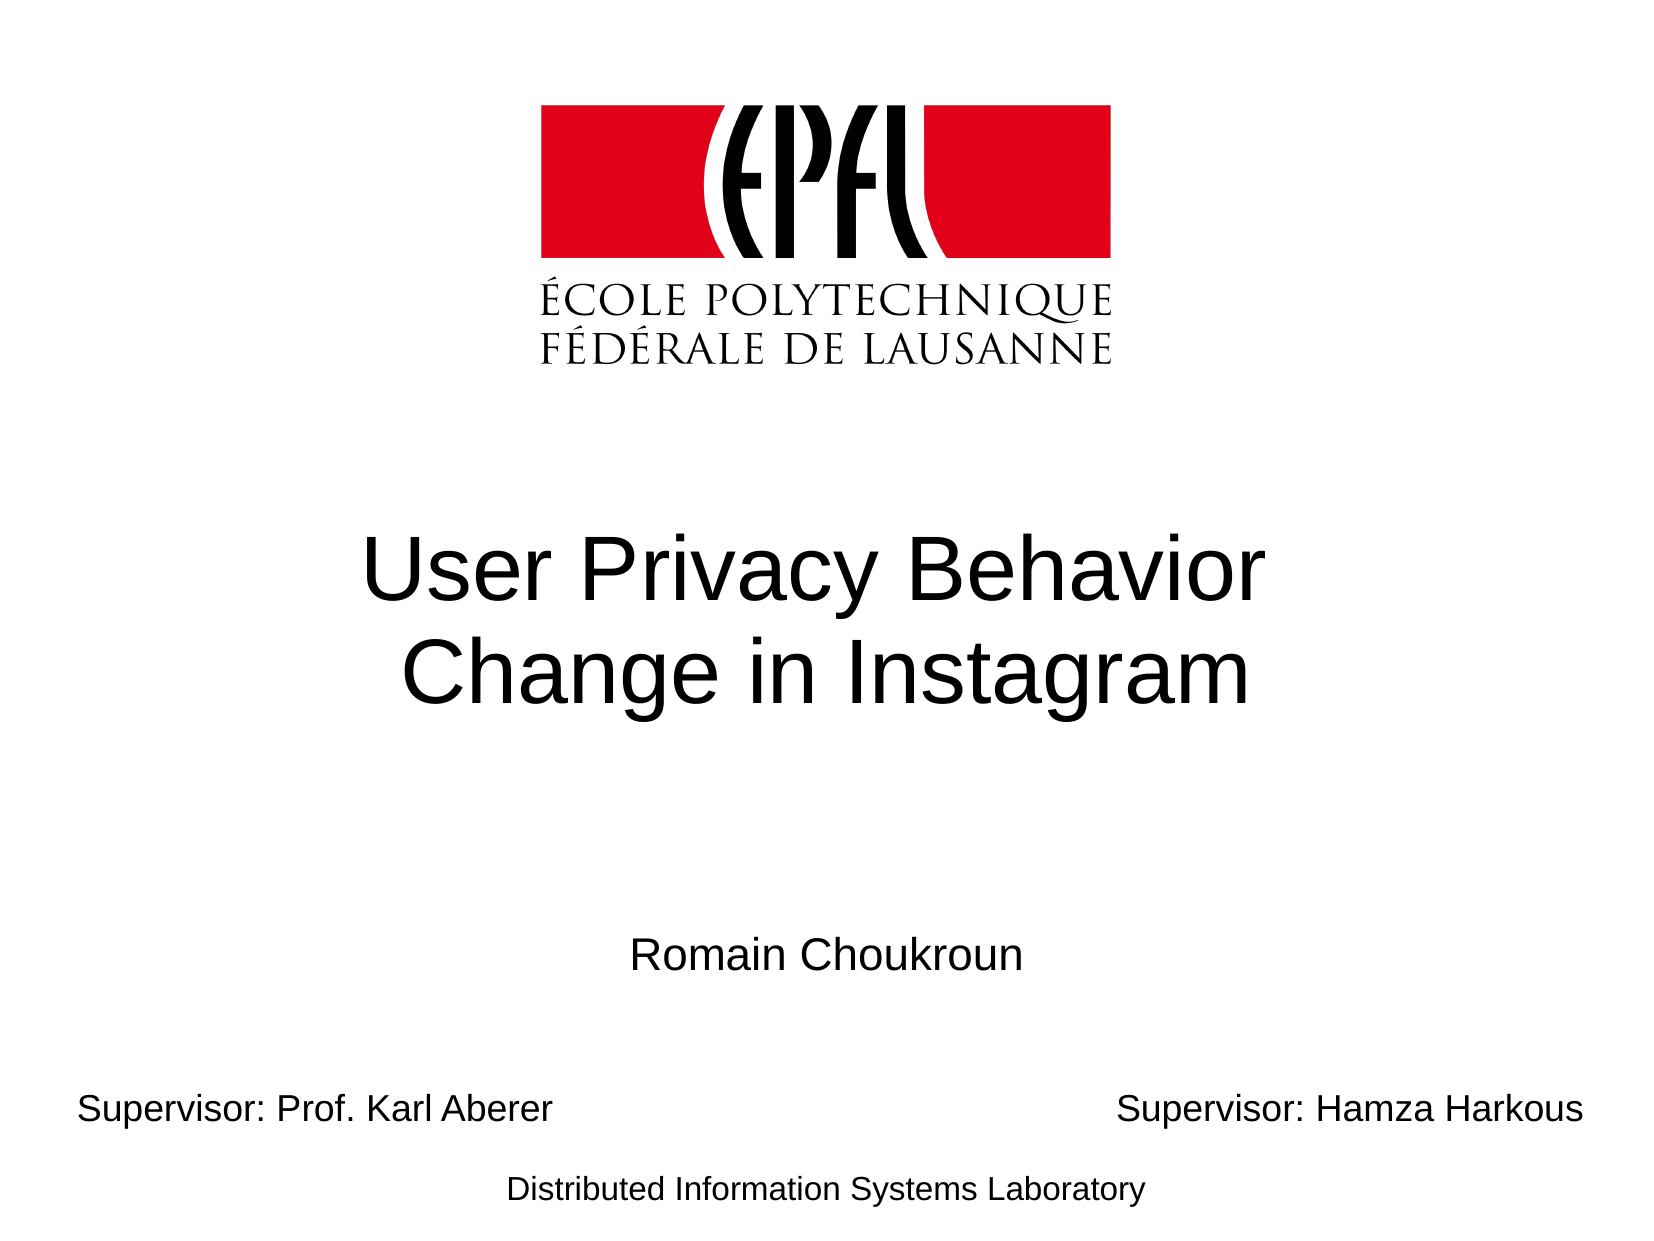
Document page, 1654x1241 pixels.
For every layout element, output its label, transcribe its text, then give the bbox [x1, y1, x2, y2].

text_box Supervisor: Prof. Karl Aberer [0, 1080, 631, 1183]
title User Privacy Behavior Change in Instagram [82, 516, 1571, 724]
text_box Distributed Information Systems Laboratory [354, 1162, 1300, 1216]
text_box Supervisor: Hamza Harkous [1050, 1080, 1651, 1179]
picture [525, 89, 1126, 379]
text_box Romain Choukroun [552, 921, 1102, 988]
